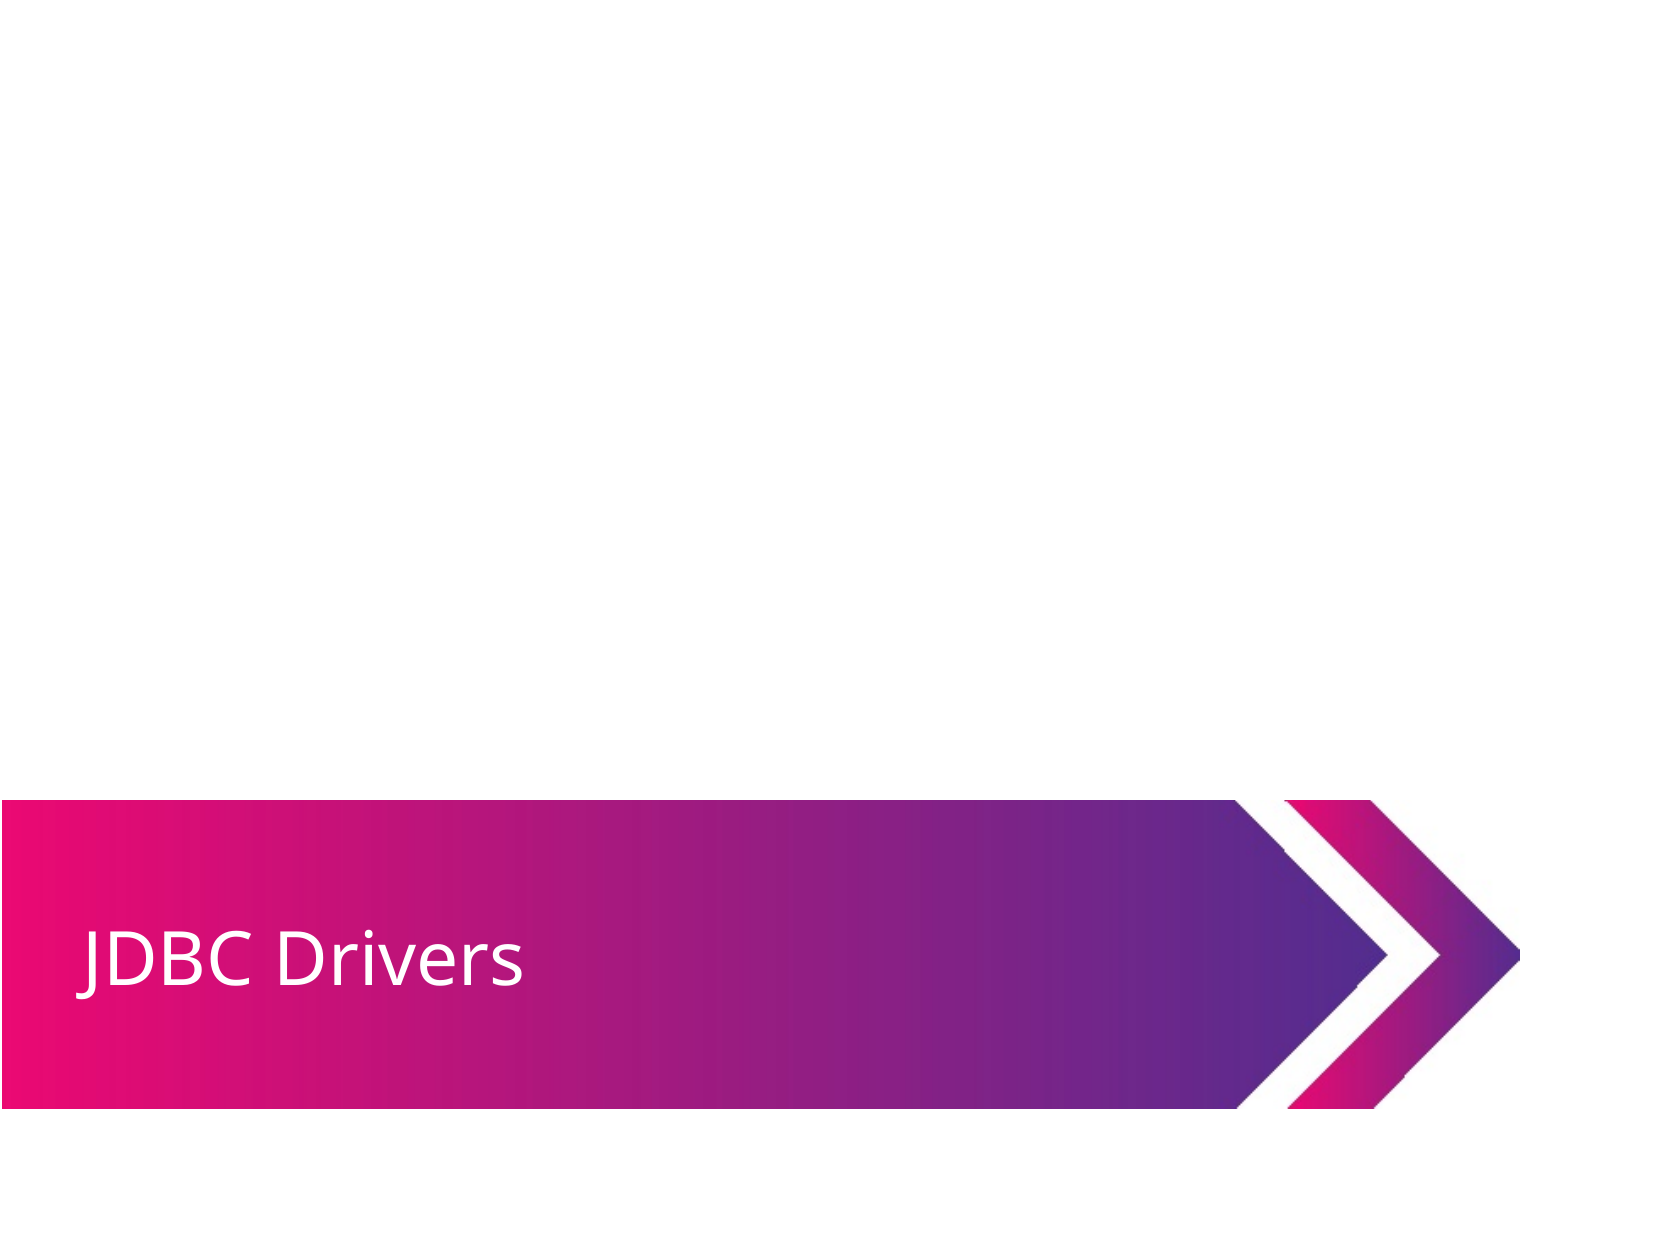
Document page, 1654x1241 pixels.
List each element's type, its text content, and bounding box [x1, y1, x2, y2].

picture [2, 800, 1520, 1109]
title JDBC Drivers [82, 852, 1396, 1060]
